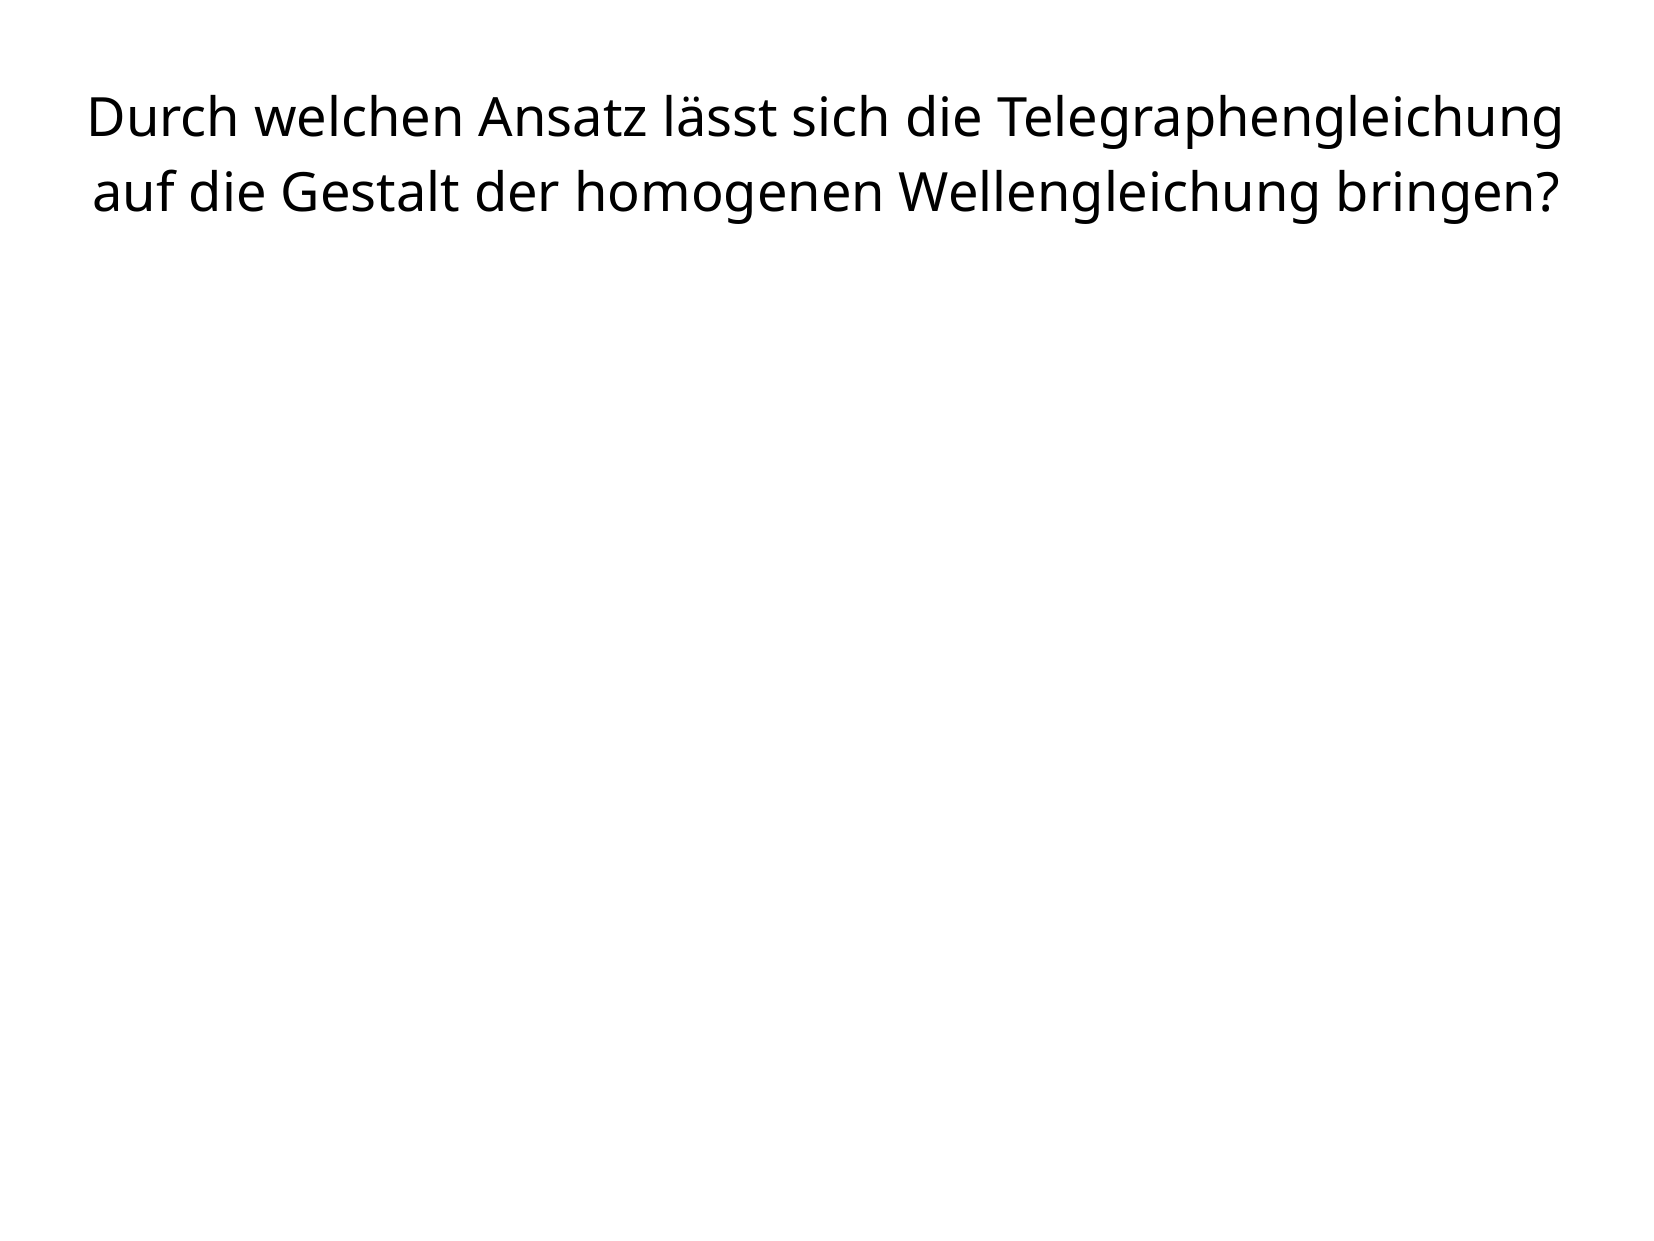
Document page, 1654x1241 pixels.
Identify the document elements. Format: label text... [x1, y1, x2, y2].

title Durch welchen Ansatz lässt sich die Telegraphengleichung auf die Gestalt der homogenen Wellengleichung bringen? [82, 49, 1571, 257]
